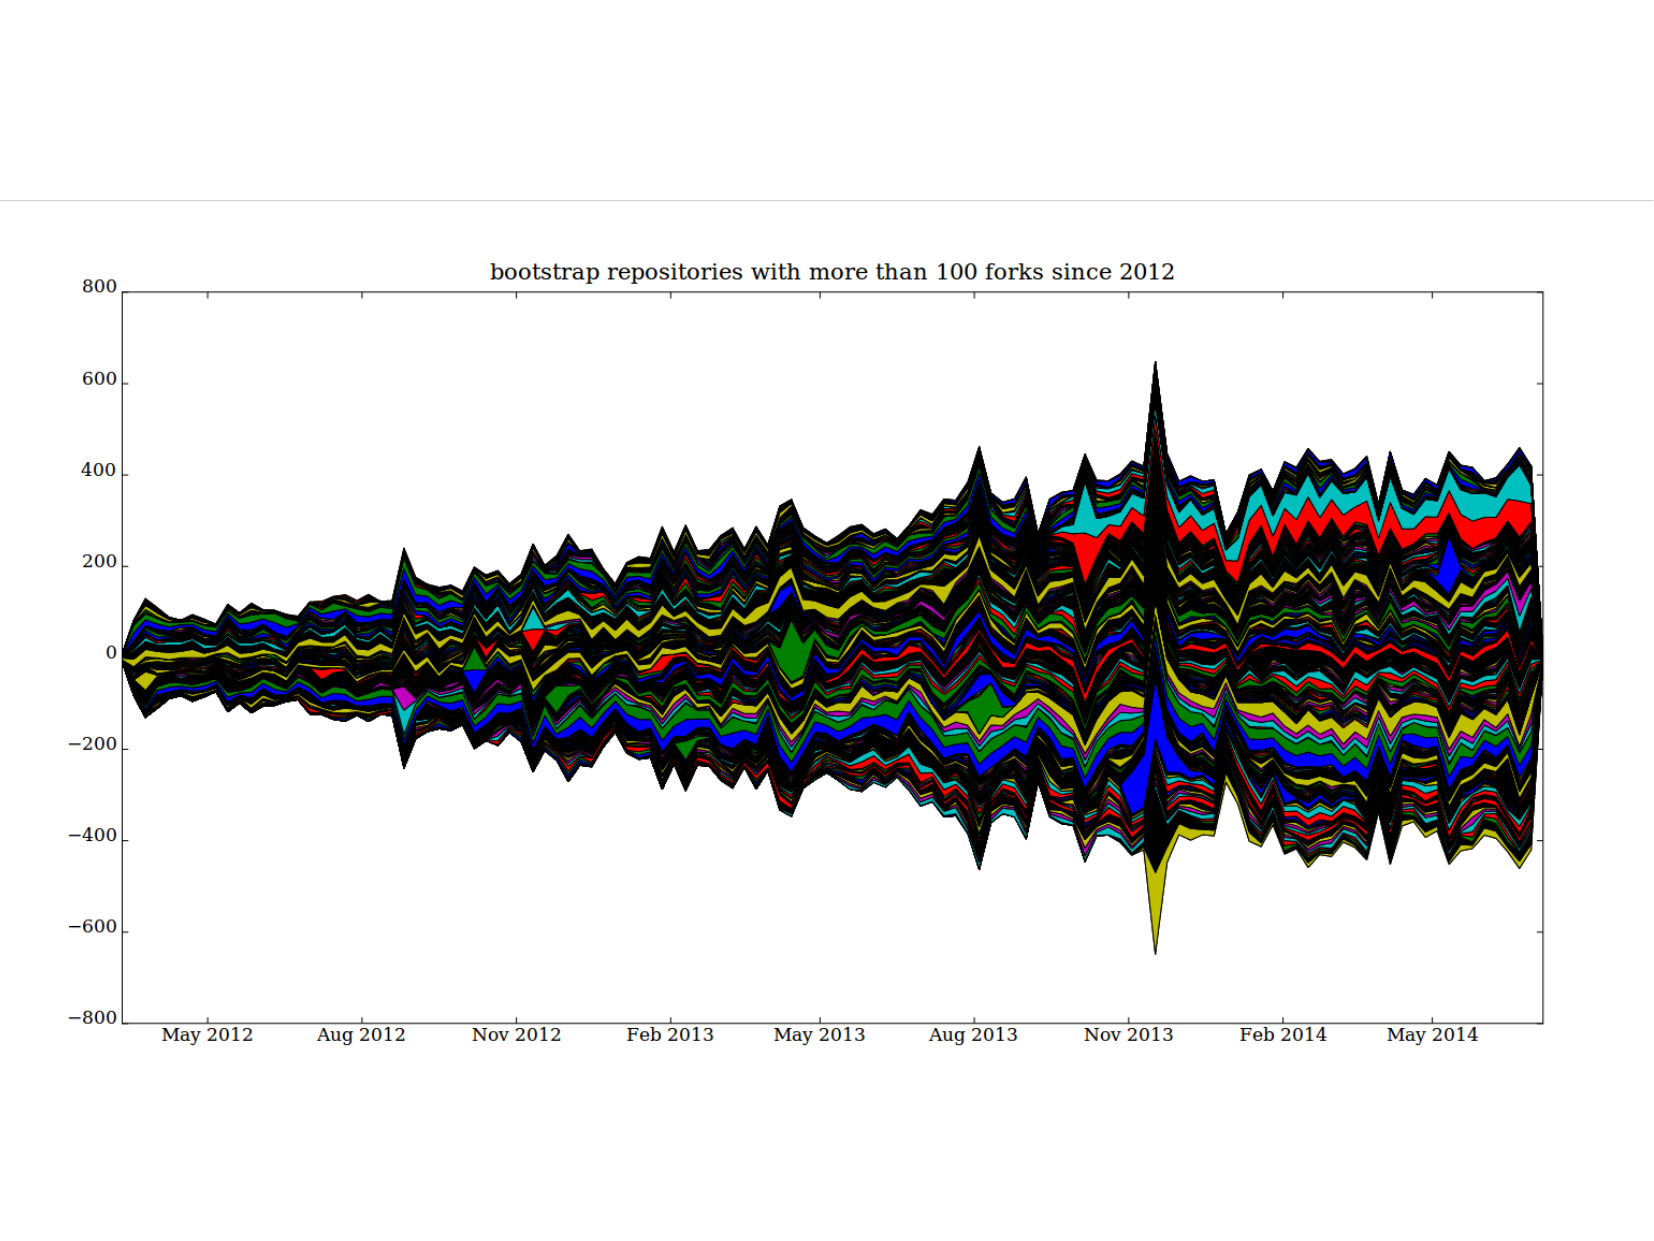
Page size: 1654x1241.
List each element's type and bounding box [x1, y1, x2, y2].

picture [0, 200, 1654, 1115]
